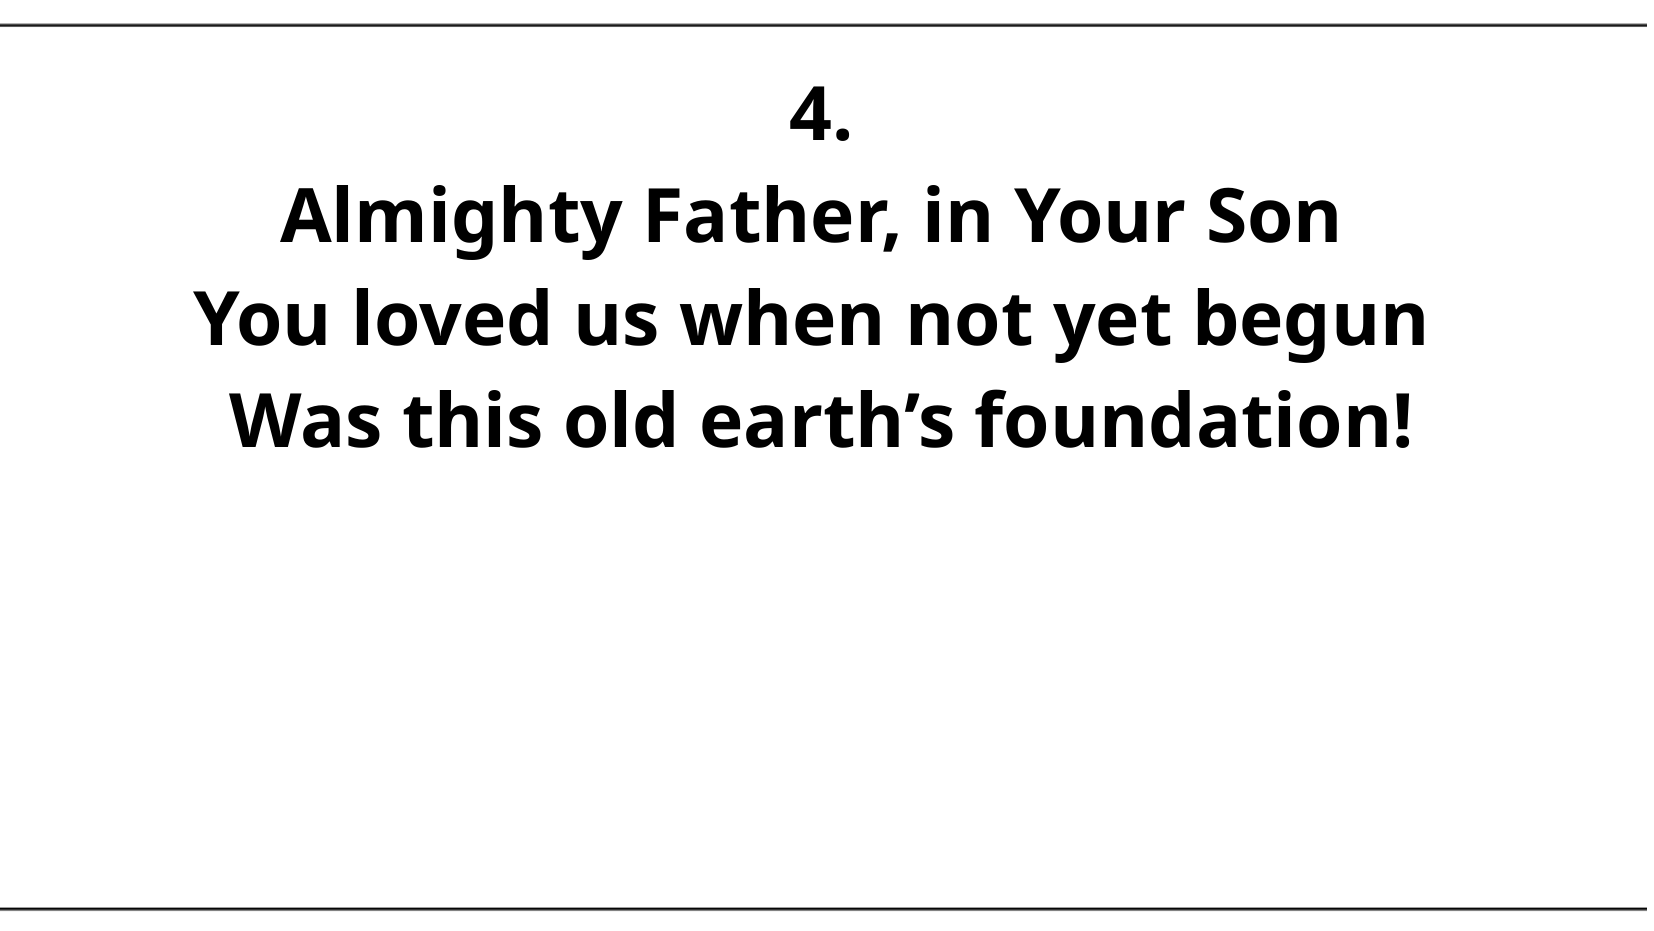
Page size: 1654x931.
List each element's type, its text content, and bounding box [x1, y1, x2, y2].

picture [0, 2, 1647, 931]
text_box 4. Almighty Father, in Your Son You loved us when not yet begun Was this old earth’s foundation! [49, 53, 1595, 468]
